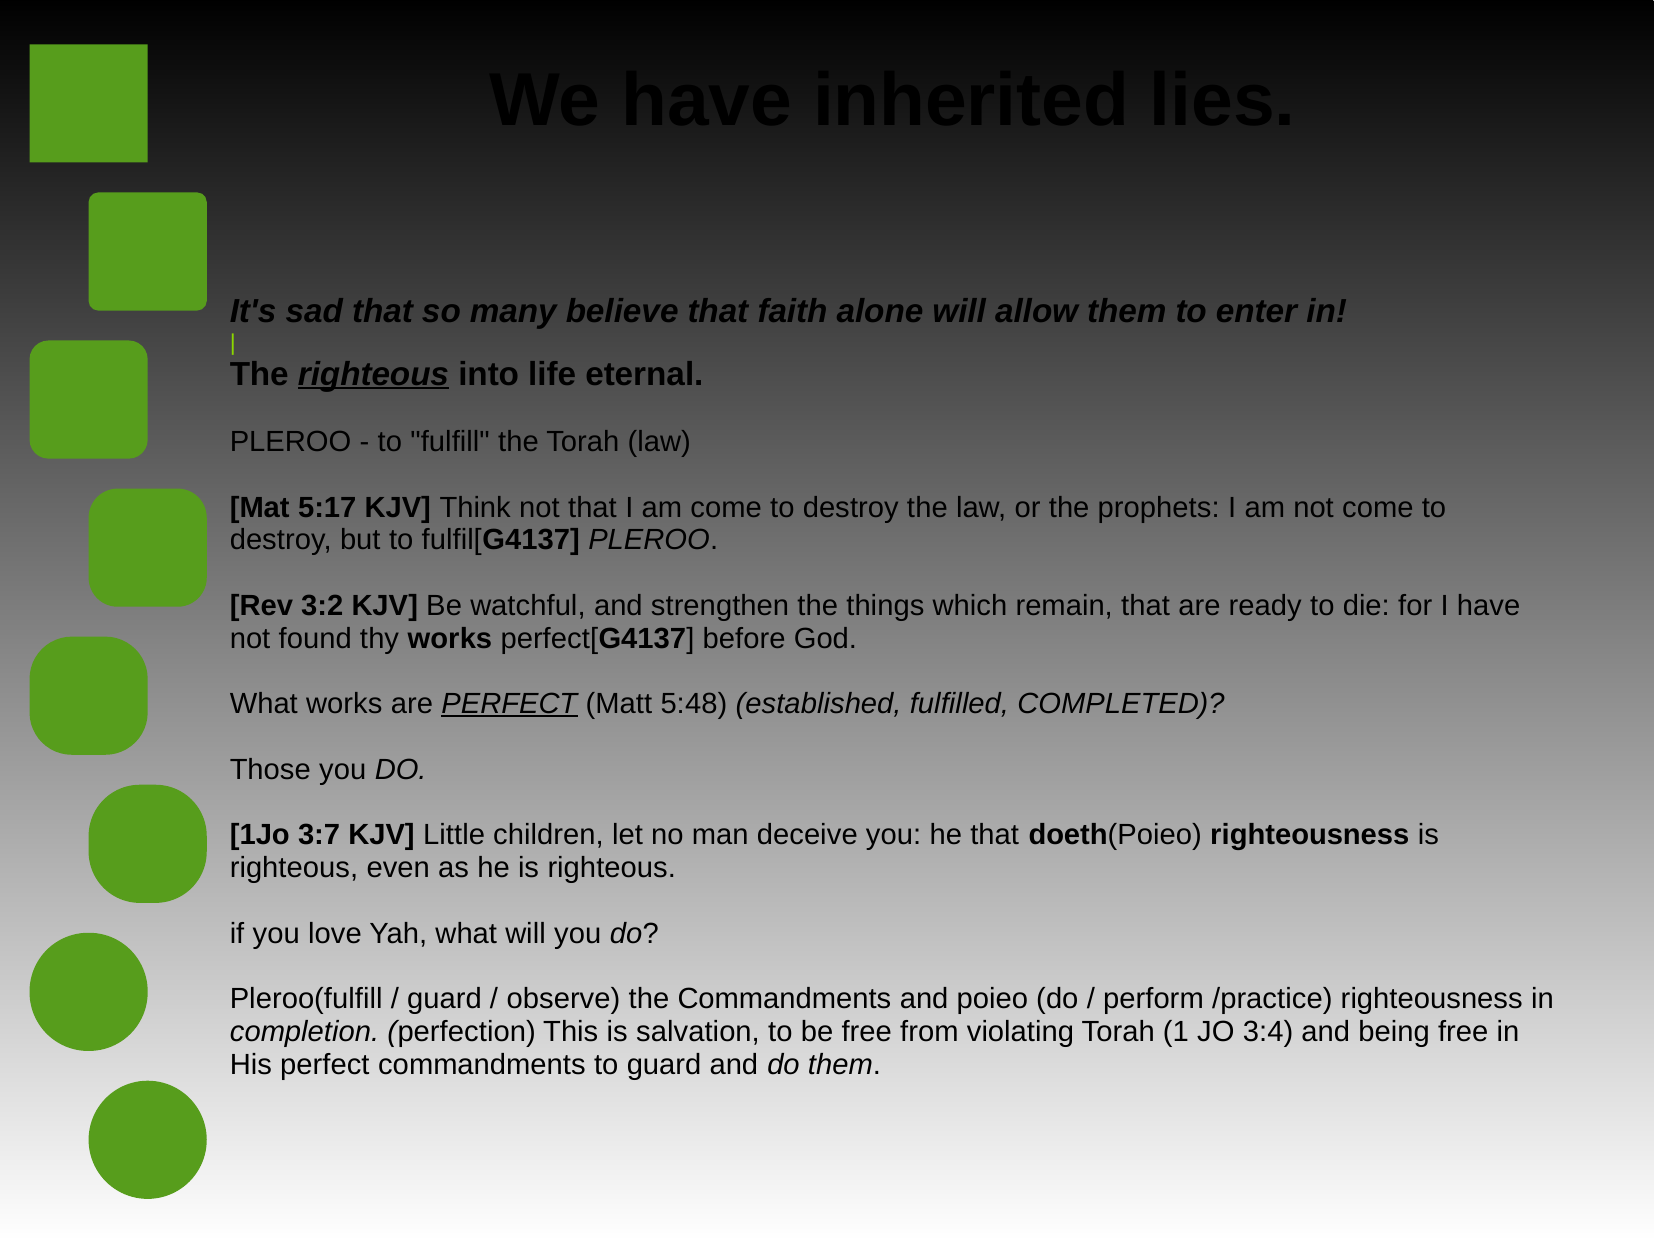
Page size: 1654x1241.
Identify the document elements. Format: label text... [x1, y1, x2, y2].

title We have inherited lies. [214, 49, 1571, 175]
list It's sad that so many believe that faith alone will allow them to enter in! | The righteous into life eternal. PLEROO - to "fulfill" the Torah (law) [Mat 5:17 KJV] Think not that I am come to destroy the law, or the prophets: I am not come to destroy, but to fulfil[G4137] PLEROO. [Rev 3:2 KJV] Be watchful, and strengthen the things which remain, that are ready to die: for I have not found thy works perfect[G4137] before God. What works are PERFECT (Matt 5:48) (established, fulfilled, COMPLETED)? Those you DO. [1Jo 3:7 KJV] Little children, let no man deceive you: he that doeth(Poieo) righteousness is righteous, even as he is righteous. if you love Yah, what will you do? Pleroo(fulfill / guard / observe) the Commandments and poieo (do / perform /practice) righteousness in completion. (perfection) This is salvation, to be free from violating Torah (1 JO 3:4) and being free in His perfect commandments to guard and do them. [214, 285, 1571, 1177]
